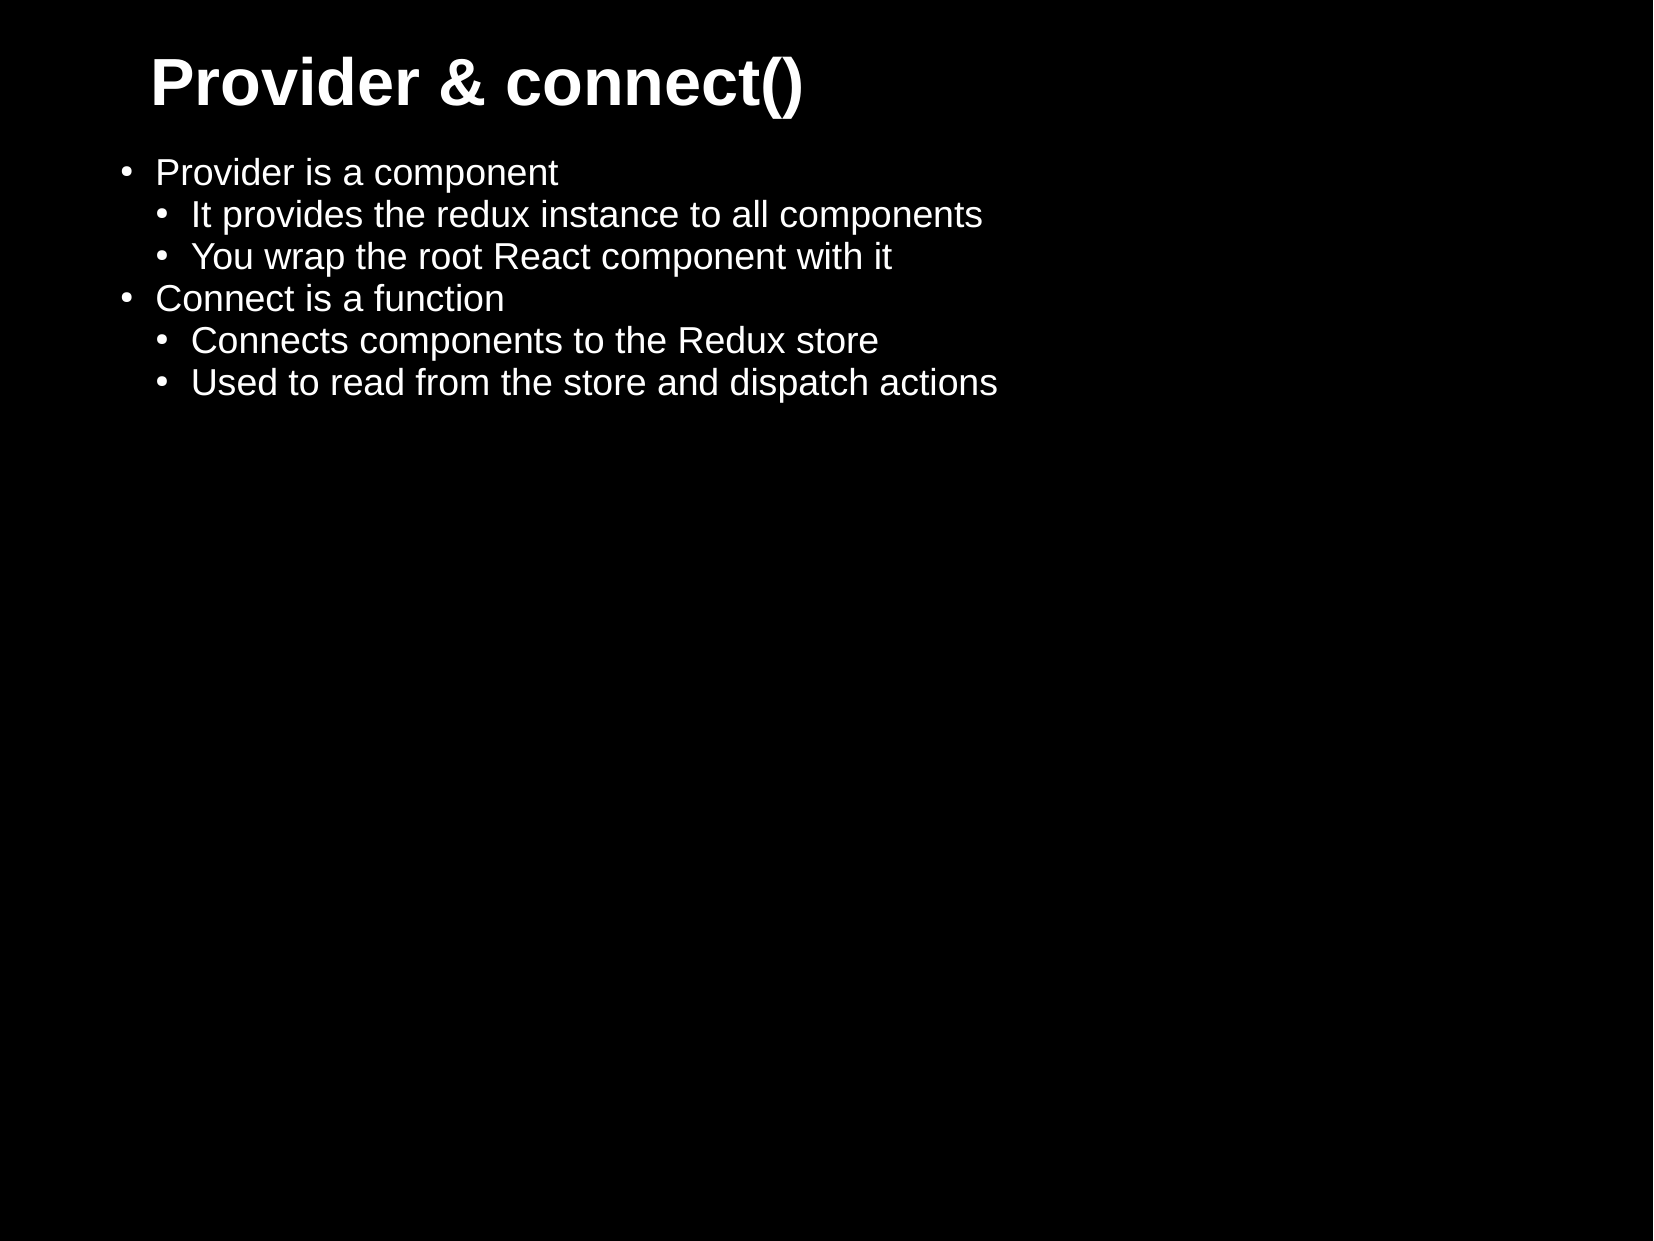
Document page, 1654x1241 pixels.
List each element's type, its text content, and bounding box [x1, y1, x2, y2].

text_box Provider is a component It provides the redux instance to all components You wrap the root React component with it Connect is a function Connects components to the Redux store Used to read from the store and dispatch actions [120, 151, 1531, 404]
text_box Provider & connect() [150, 44, 1501, 119]
